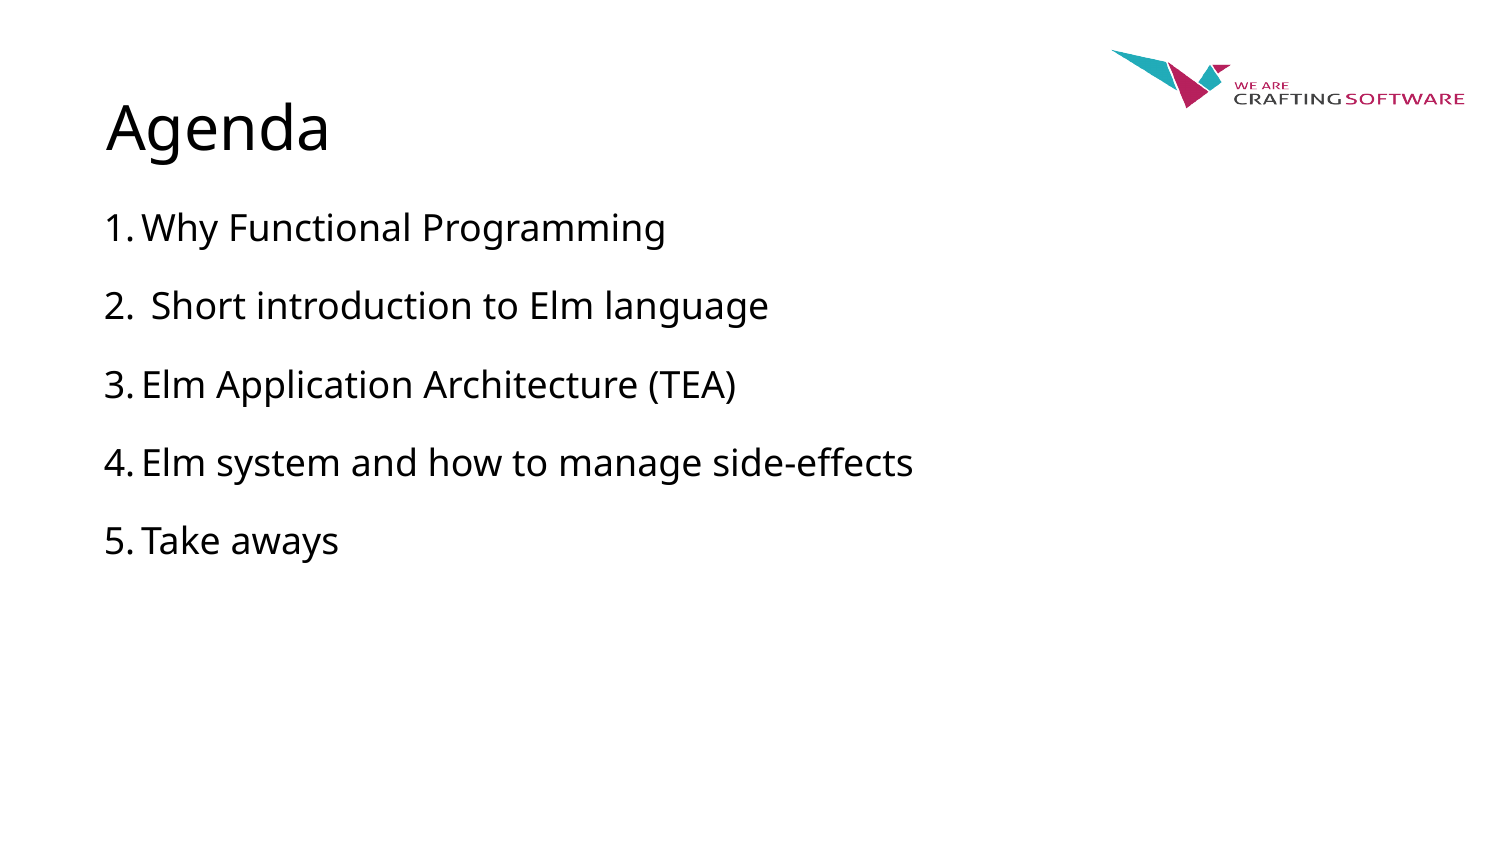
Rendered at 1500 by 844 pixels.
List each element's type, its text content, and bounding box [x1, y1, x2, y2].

title Agenda [90, 72, 1489, 167]
list Why Functional Programming Short introduction to Elm language Elm Application Architecture (TEA) Elm system and how to manage side-effects Take aways [51, 189, 1449, 750]
picture [1094, 0, 1481, 163]
